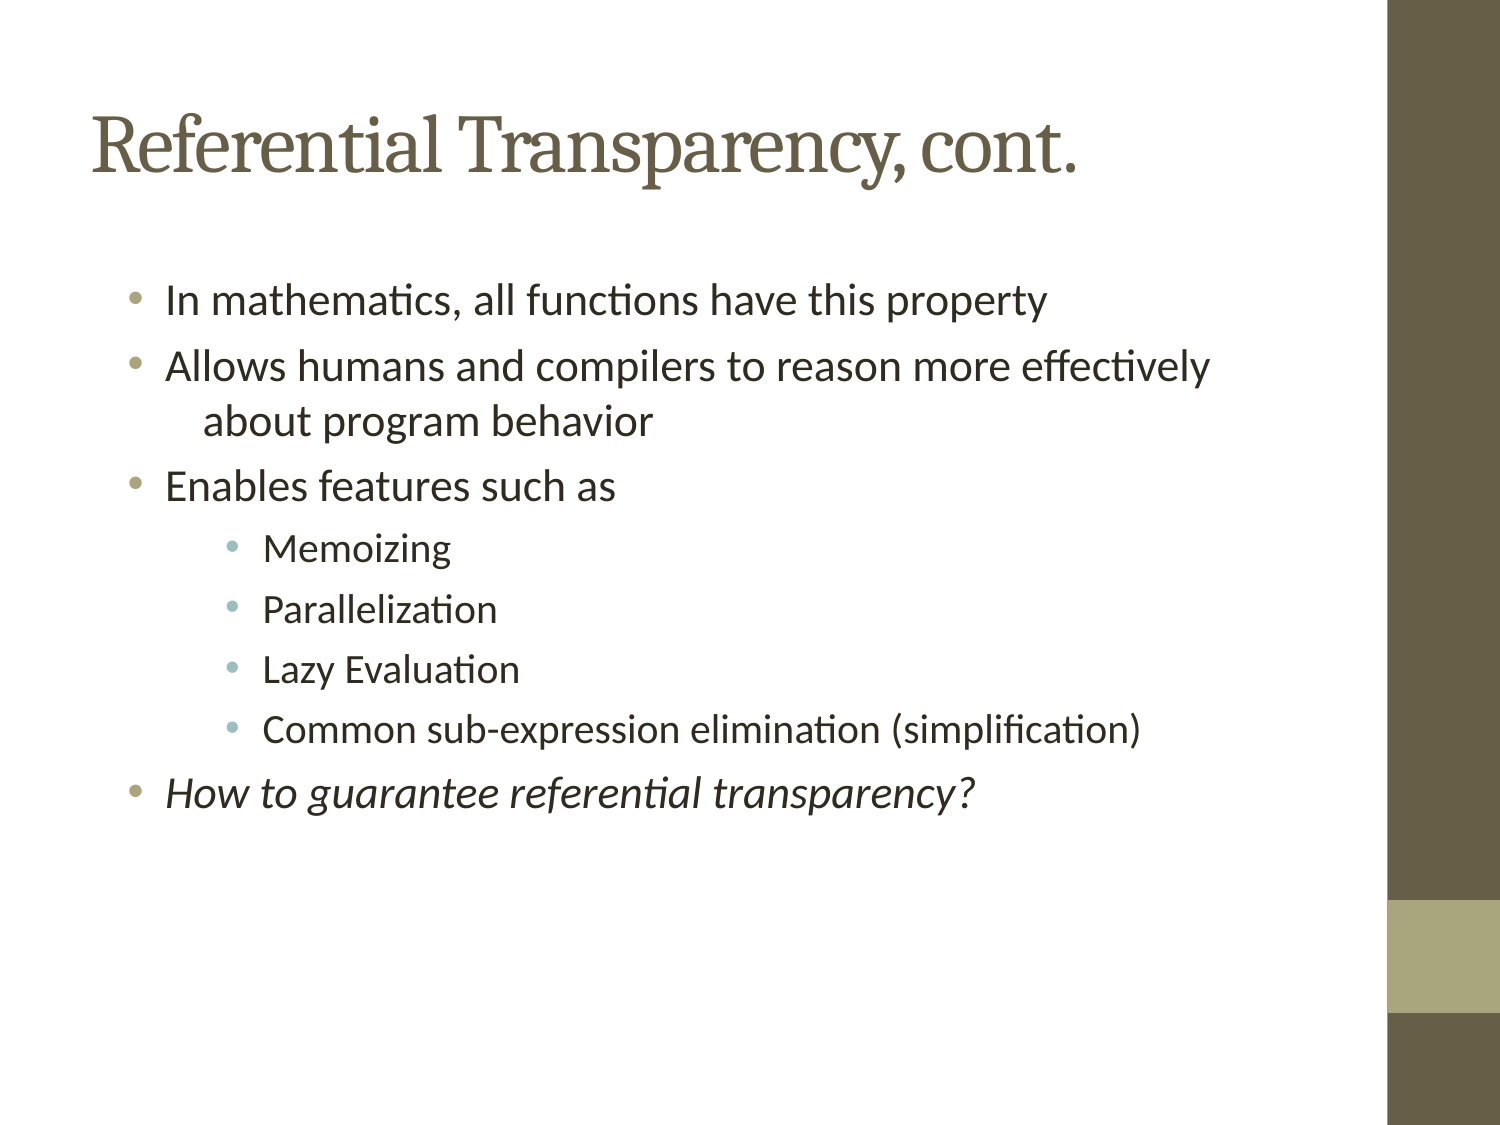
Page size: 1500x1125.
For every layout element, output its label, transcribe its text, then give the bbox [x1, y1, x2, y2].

list In mathematics, all functions have this property Allows humans and compilers to reason more effectively about program behavior Enables features such as Memoizing Parallelization Lazy Evaluation Common sub-expression elimination (simplification) How to guarantee referential transparency? [75, 262, 1326, 1051]
title Referential Transparency, cont. [75, 45, 1326, 233]
